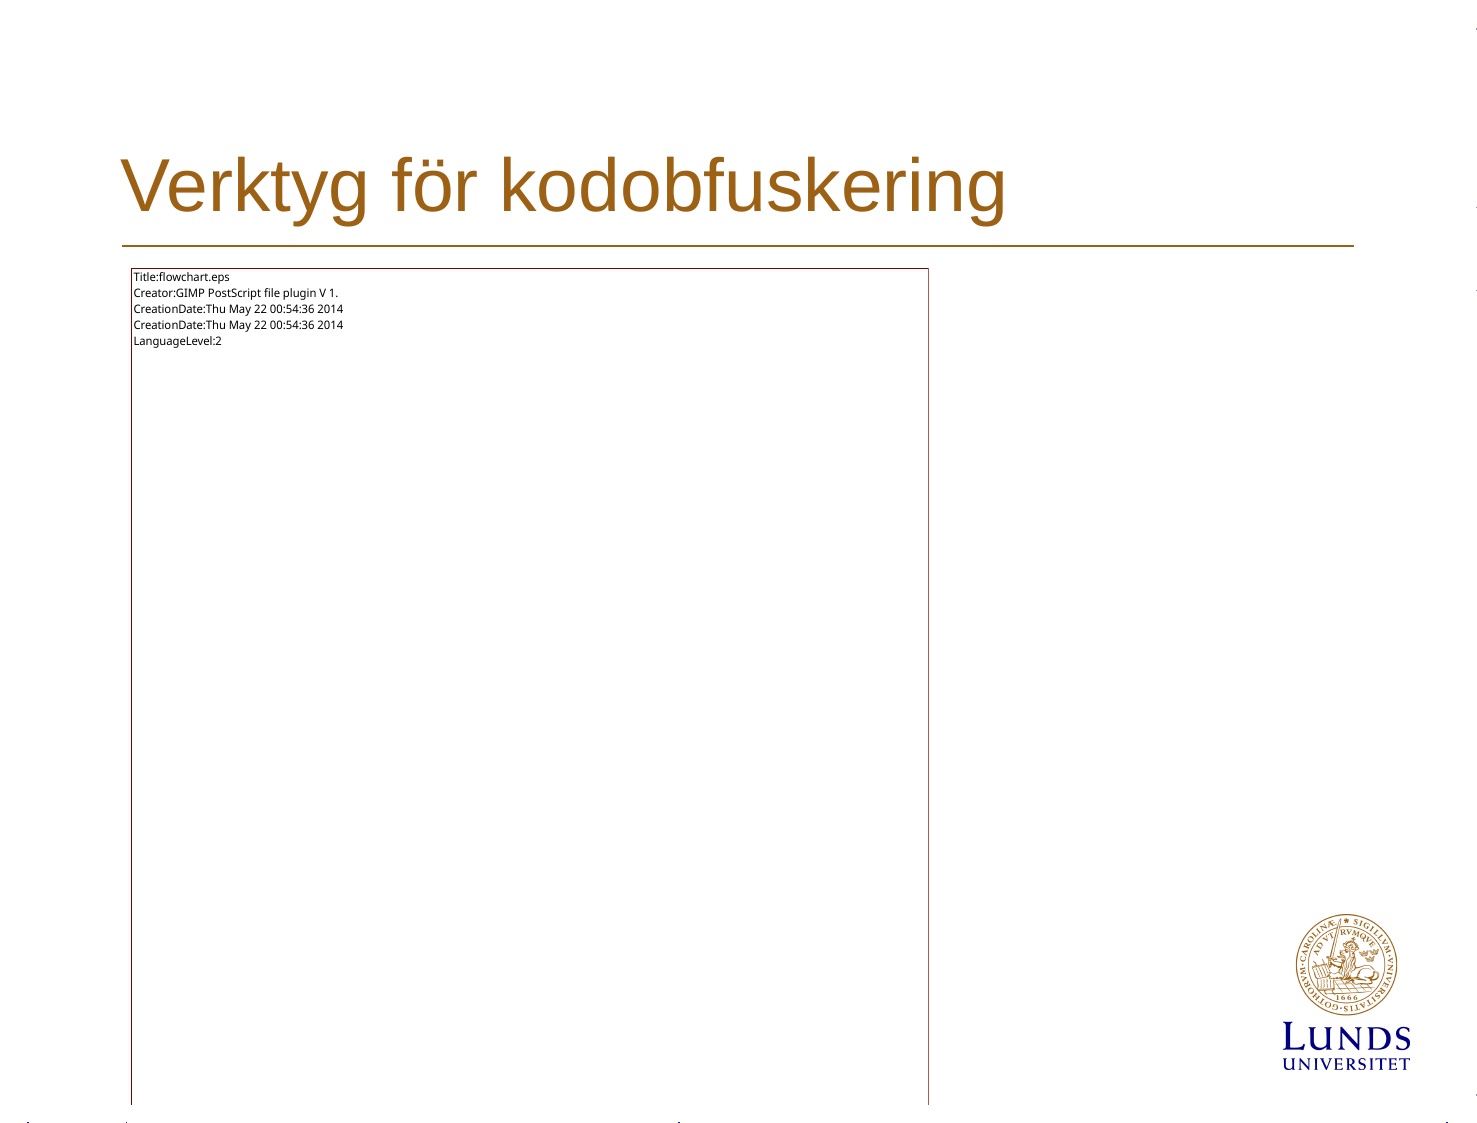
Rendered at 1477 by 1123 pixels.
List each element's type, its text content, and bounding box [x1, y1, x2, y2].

title Verktyg för kodobfuskering [105, 46, 1354, 234]
picture [1283, 914, 1410, 1070]
picture [129, 267, 929, 1105]
